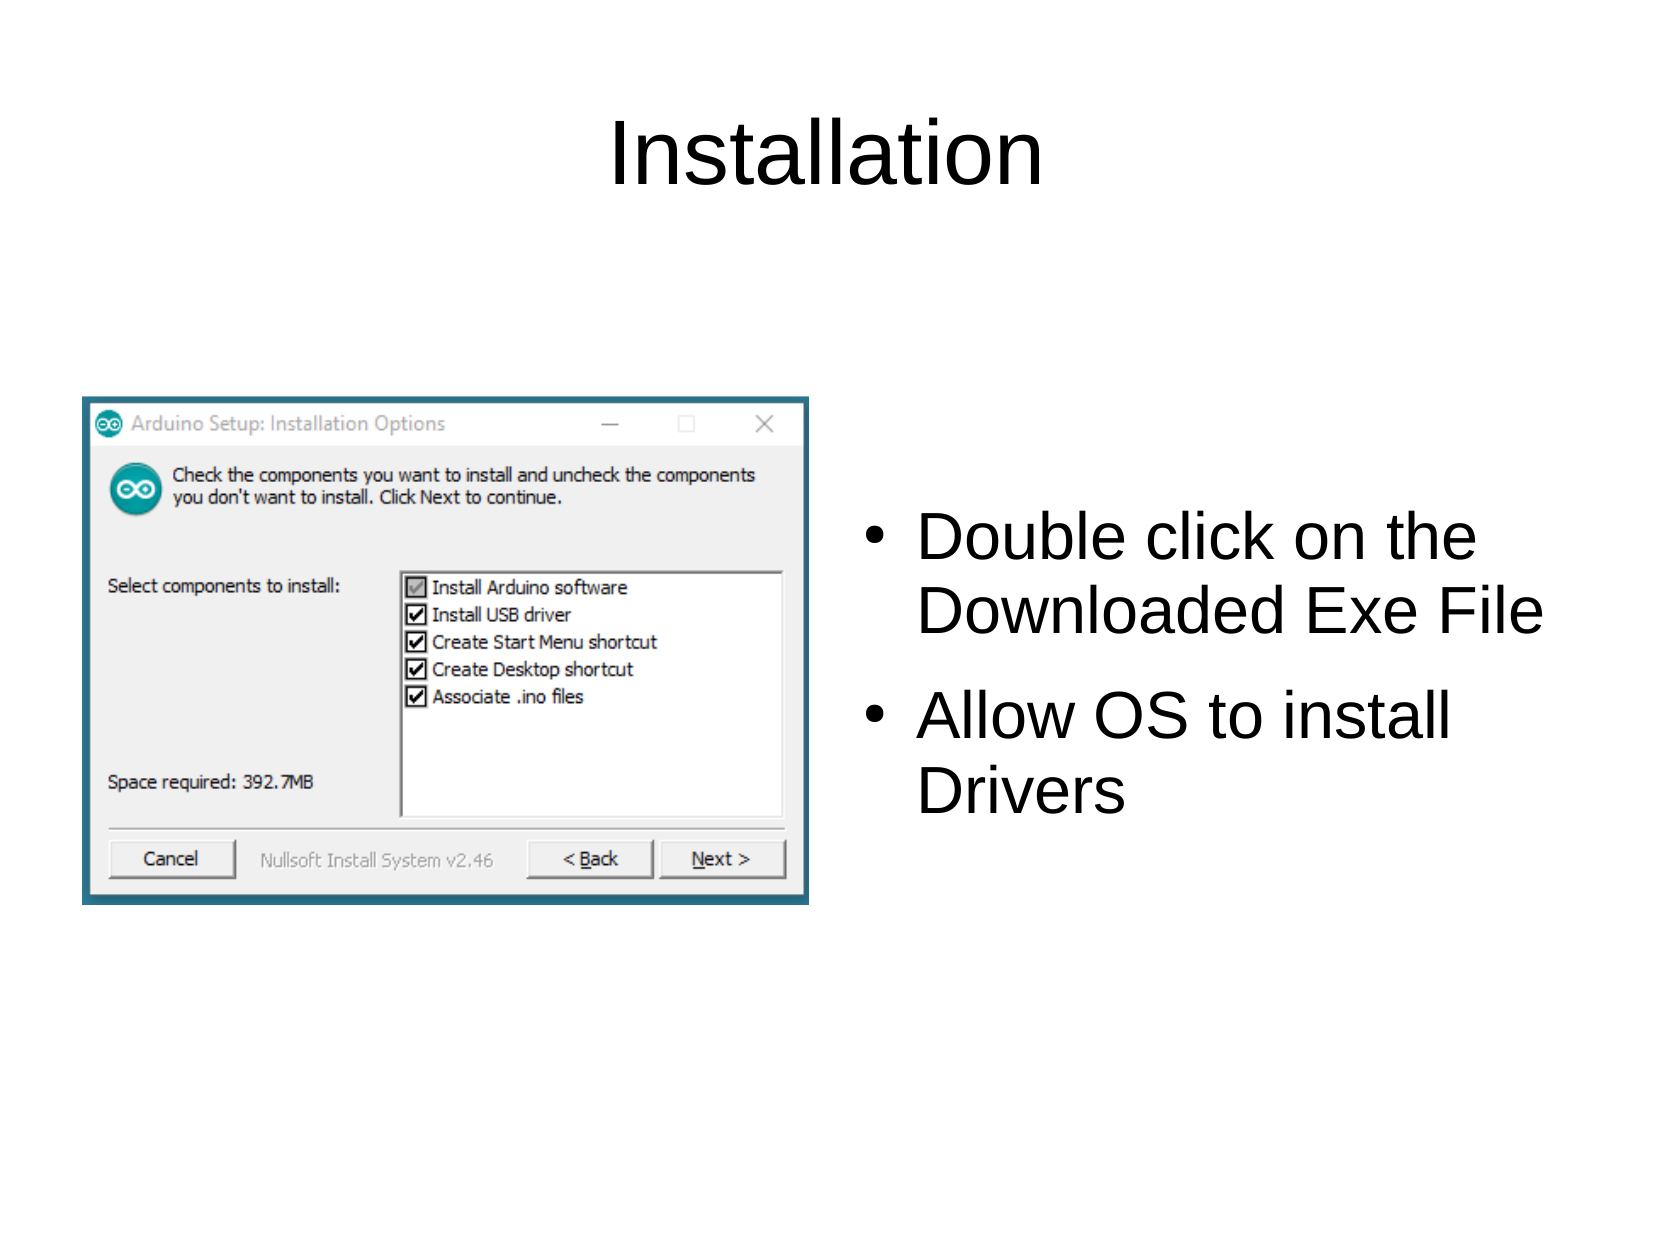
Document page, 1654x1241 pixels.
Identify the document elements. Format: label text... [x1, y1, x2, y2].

list Double click on the Downloaded Exe File Allow OS to install Drivers [845, 290, 1572, 1010]
title Installation [82, 49, 1571, 257]
picture [82, 395, 809, 905]
